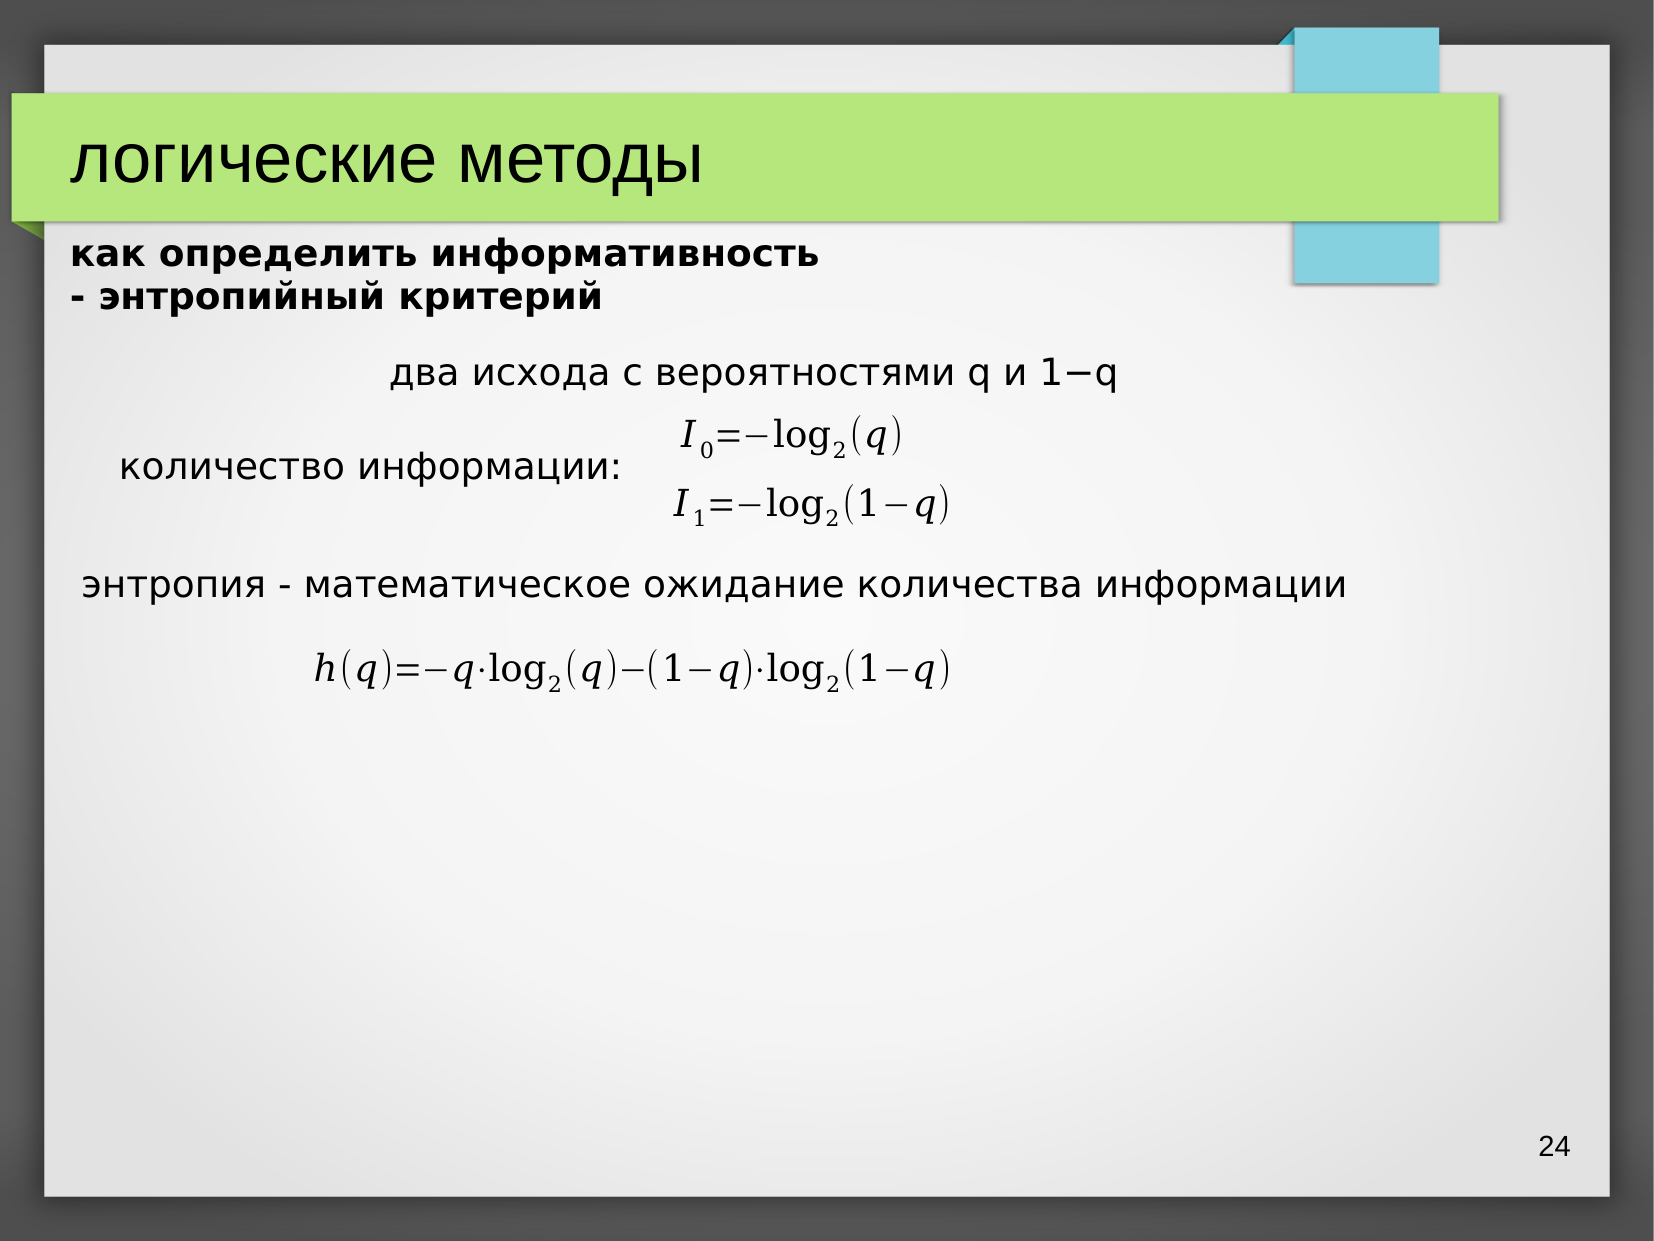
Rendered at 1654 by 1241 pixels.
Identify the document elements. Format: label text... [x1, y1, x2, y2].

picture [0, 0, 1654, 1241]
chart [307, 647, 957, 697]
chart [673, 413, 909, 464]
text_box количество информации: [104, 437, 638, 496]
chart [666, 481, 957, 532]
text_box как определить информативность - энтропийный критерий [55, 224, 934, 331]
title логические методы [70, 118, 1205, 199]
text_box энтропия - математическое ожидание количества информации [66, 555, 1382, 615]
text_box два исхода с вероятностями q и 1−q [373, 343, 1134, 402]
